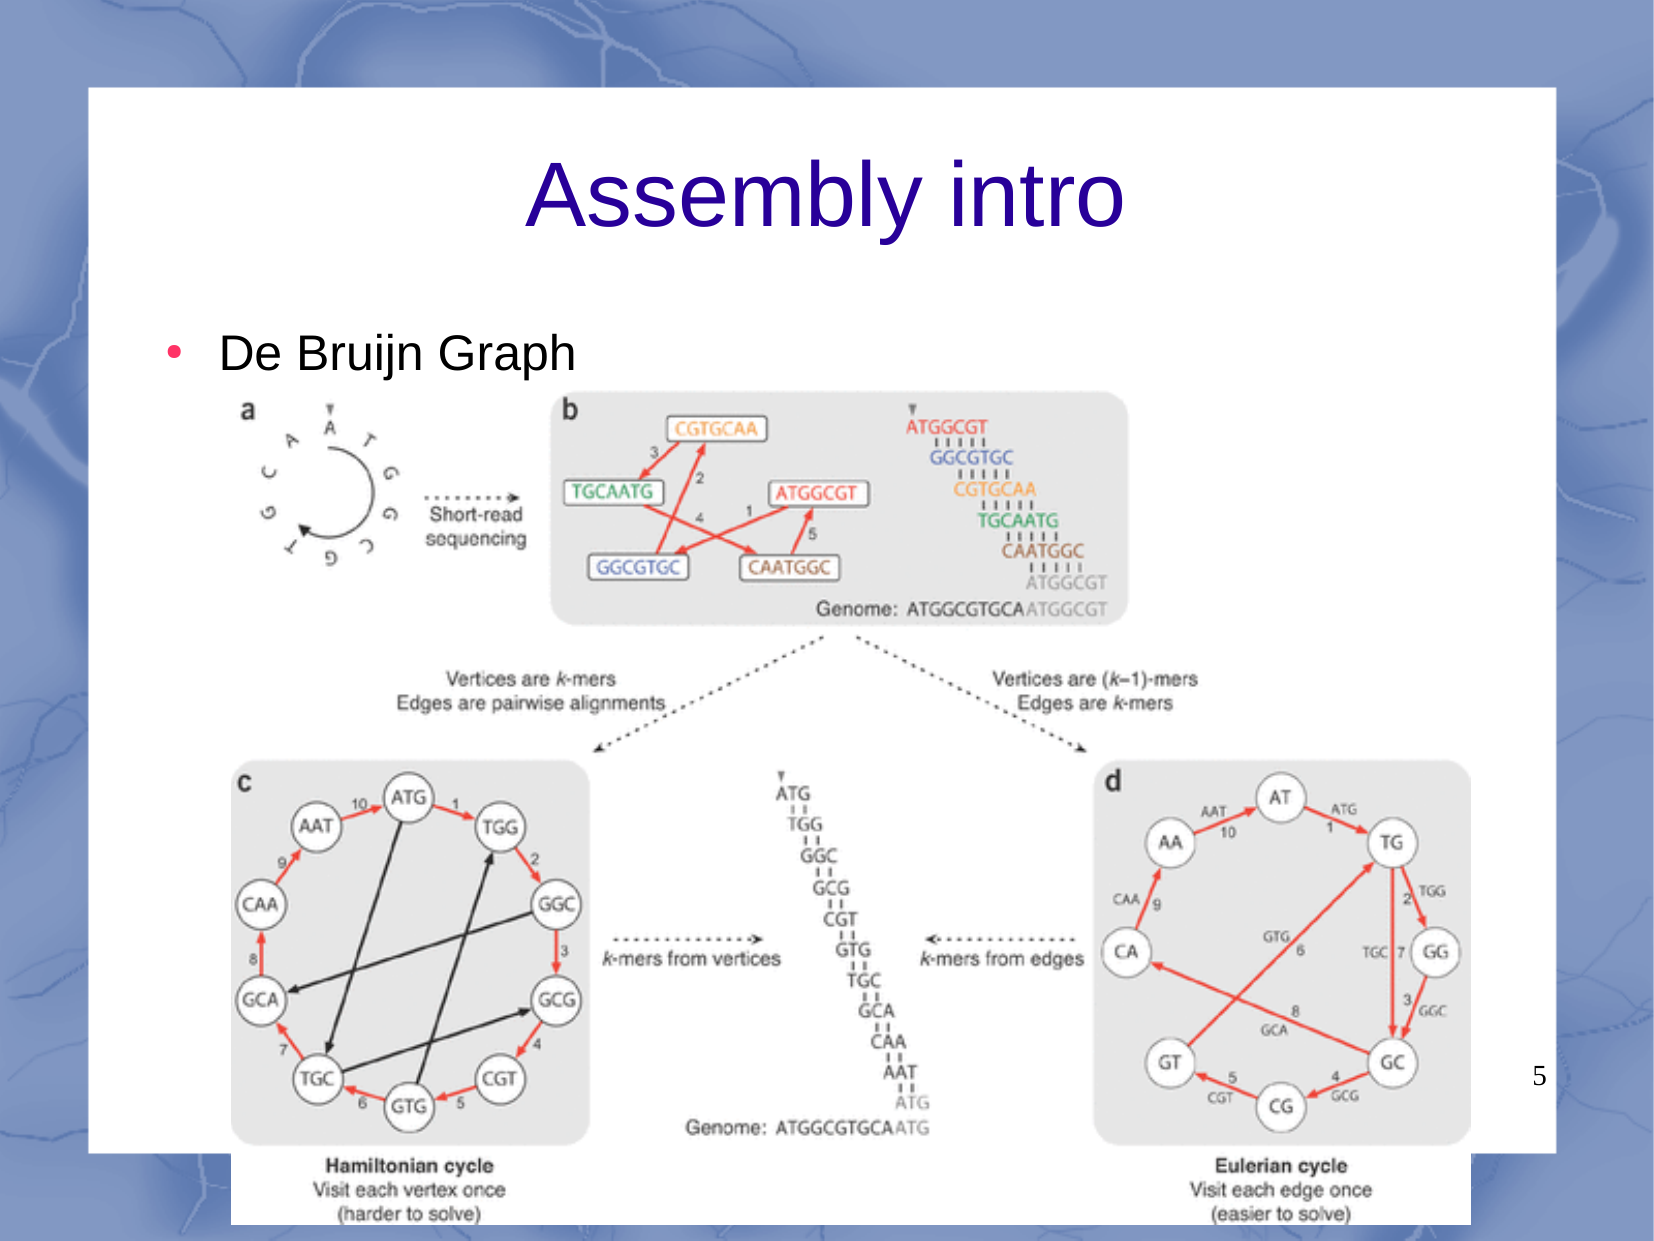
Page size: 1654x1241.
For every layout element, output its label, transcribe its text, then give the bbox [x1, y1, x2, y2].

title Assembly intro [118, 90, 1536, 298]
list De Bruijn Graph [147, 325, 1506, 1045]
picture [0, 0, 1654, 1241]
